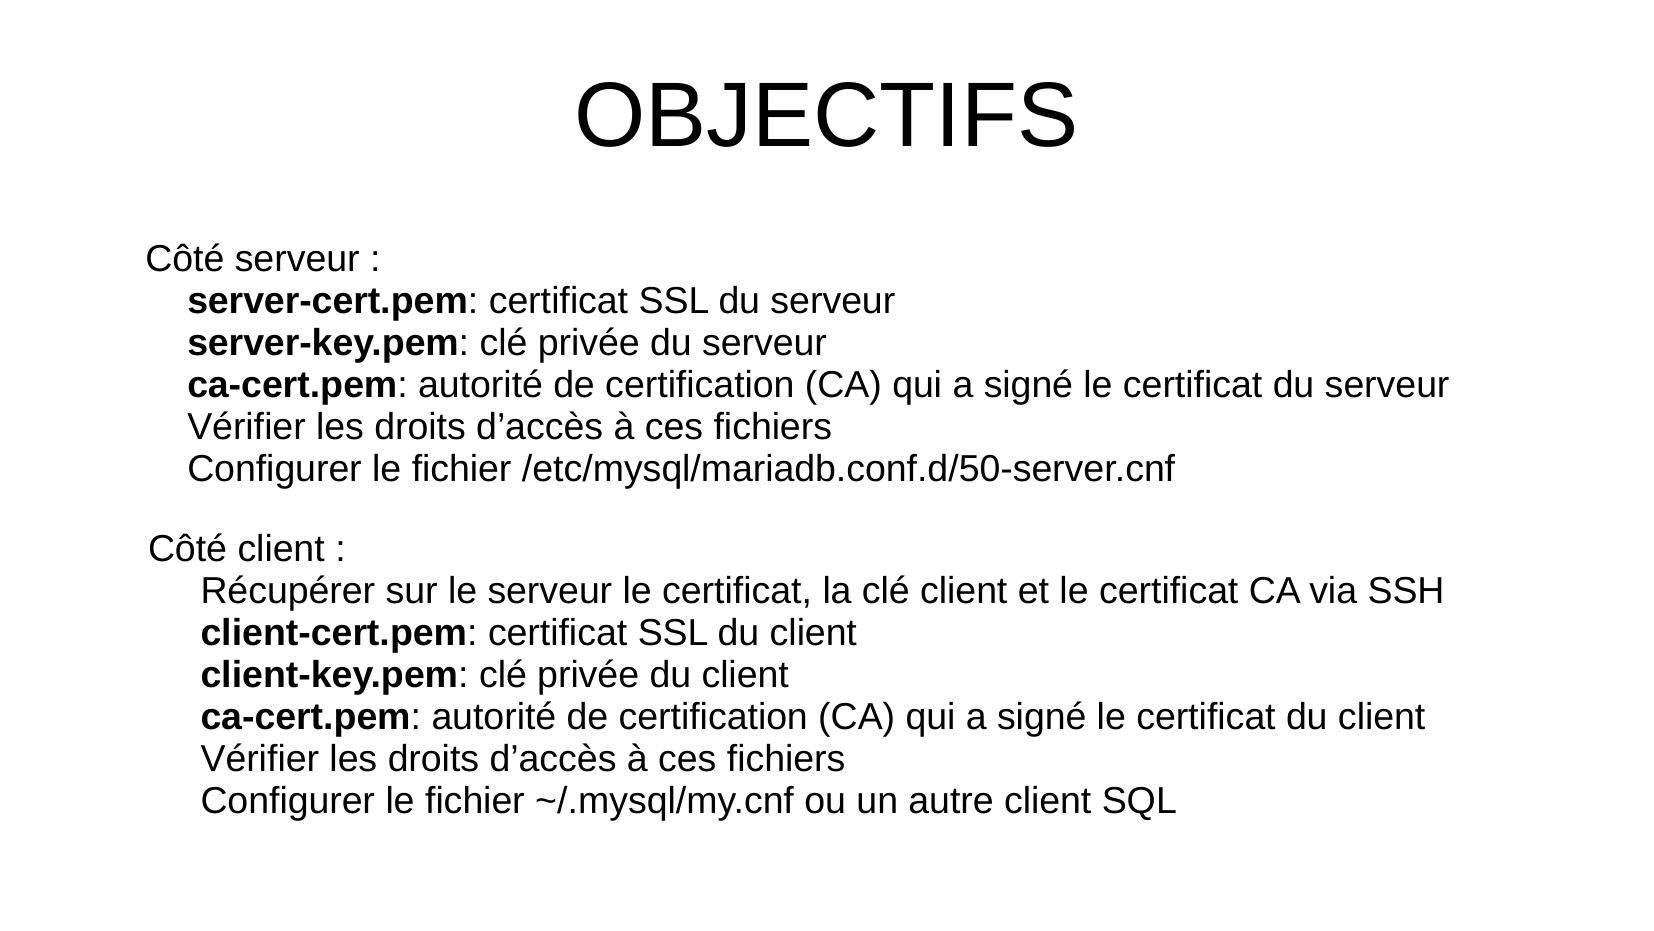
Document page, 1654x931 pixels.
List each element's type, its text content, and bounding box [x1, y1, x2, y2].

text_box Côté serveur : server-cert.pem: certificat SSL du serveur server-key.pem: clé privée du serveur ca-cert.pem: autorité de certification (CA) qui a signé le certificat du serveur Vérifier les droits d’accès à ces fichiers Configurer le fichier /etc/mysql/mariadb.conf.d/50-server.cnf [88, 230, 1565, 540]
text_box Côté client : Récupérer sur le serveur le certificat, la clé client et le certificat CA via SSH client-cert.pem: certificat SSL du client client-key.pem: clé privée du client ca-cert.pem: autorité de certification (CA) qui a signé le certificat du client Vérifier les droits d’accès à ces fichiers Configurer le fichier ~/.mysql/my.cnf ou un autre client SQL [101, 519, 1477, 871]
title OBJECTIFS [82, 37, 1571, 193]
